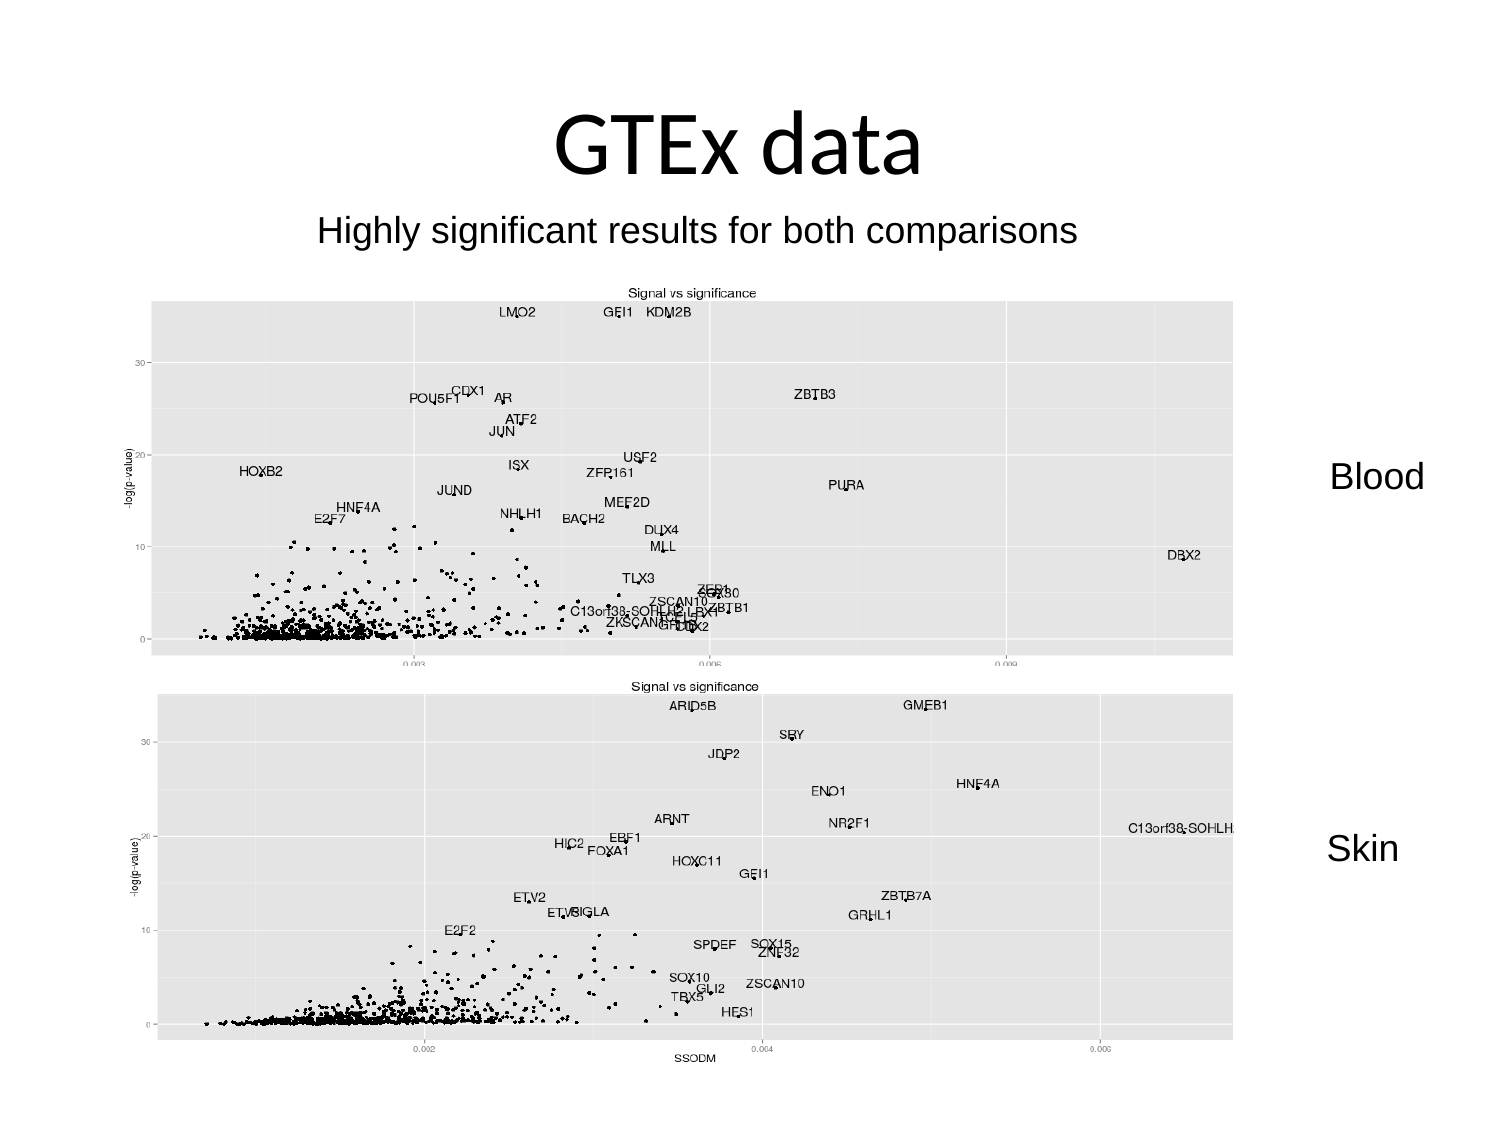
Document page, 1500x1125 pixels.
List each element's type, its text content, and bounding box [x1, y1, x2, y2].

text_box Blood [1314, 448, 1440, 506]
title GTEx data [101, 31, 1377, 273]
text_box Highly significant results for both comparisons [302, 202, 1094, 260]
text_box Skin [1311, 819, 1415, 877]
picture [113, 272, 1246, 1071]
